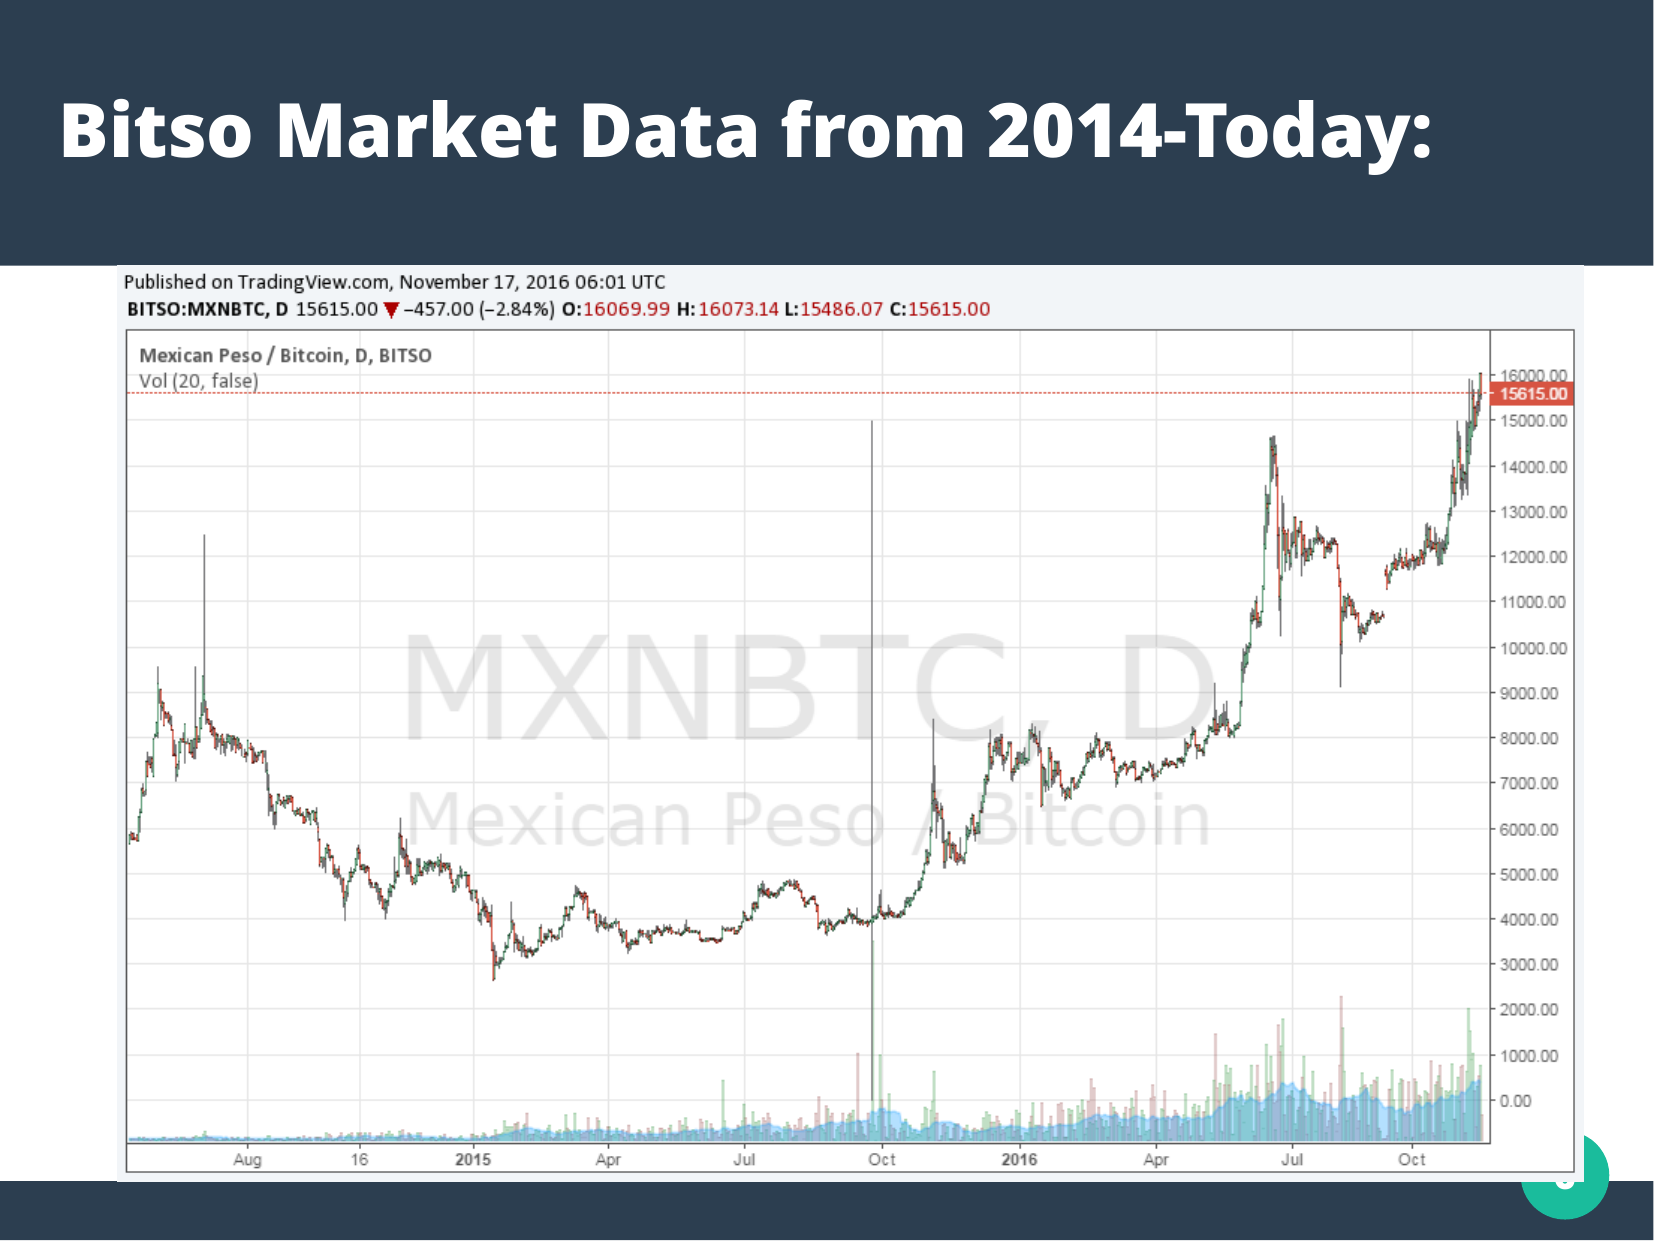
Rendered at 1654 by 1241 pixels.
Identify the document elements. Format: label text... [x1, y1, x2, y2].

title Bitso Market Data from 2014-Today: [59, 49, 1595, 207]
picture [117, 265, 1584, 1182]
